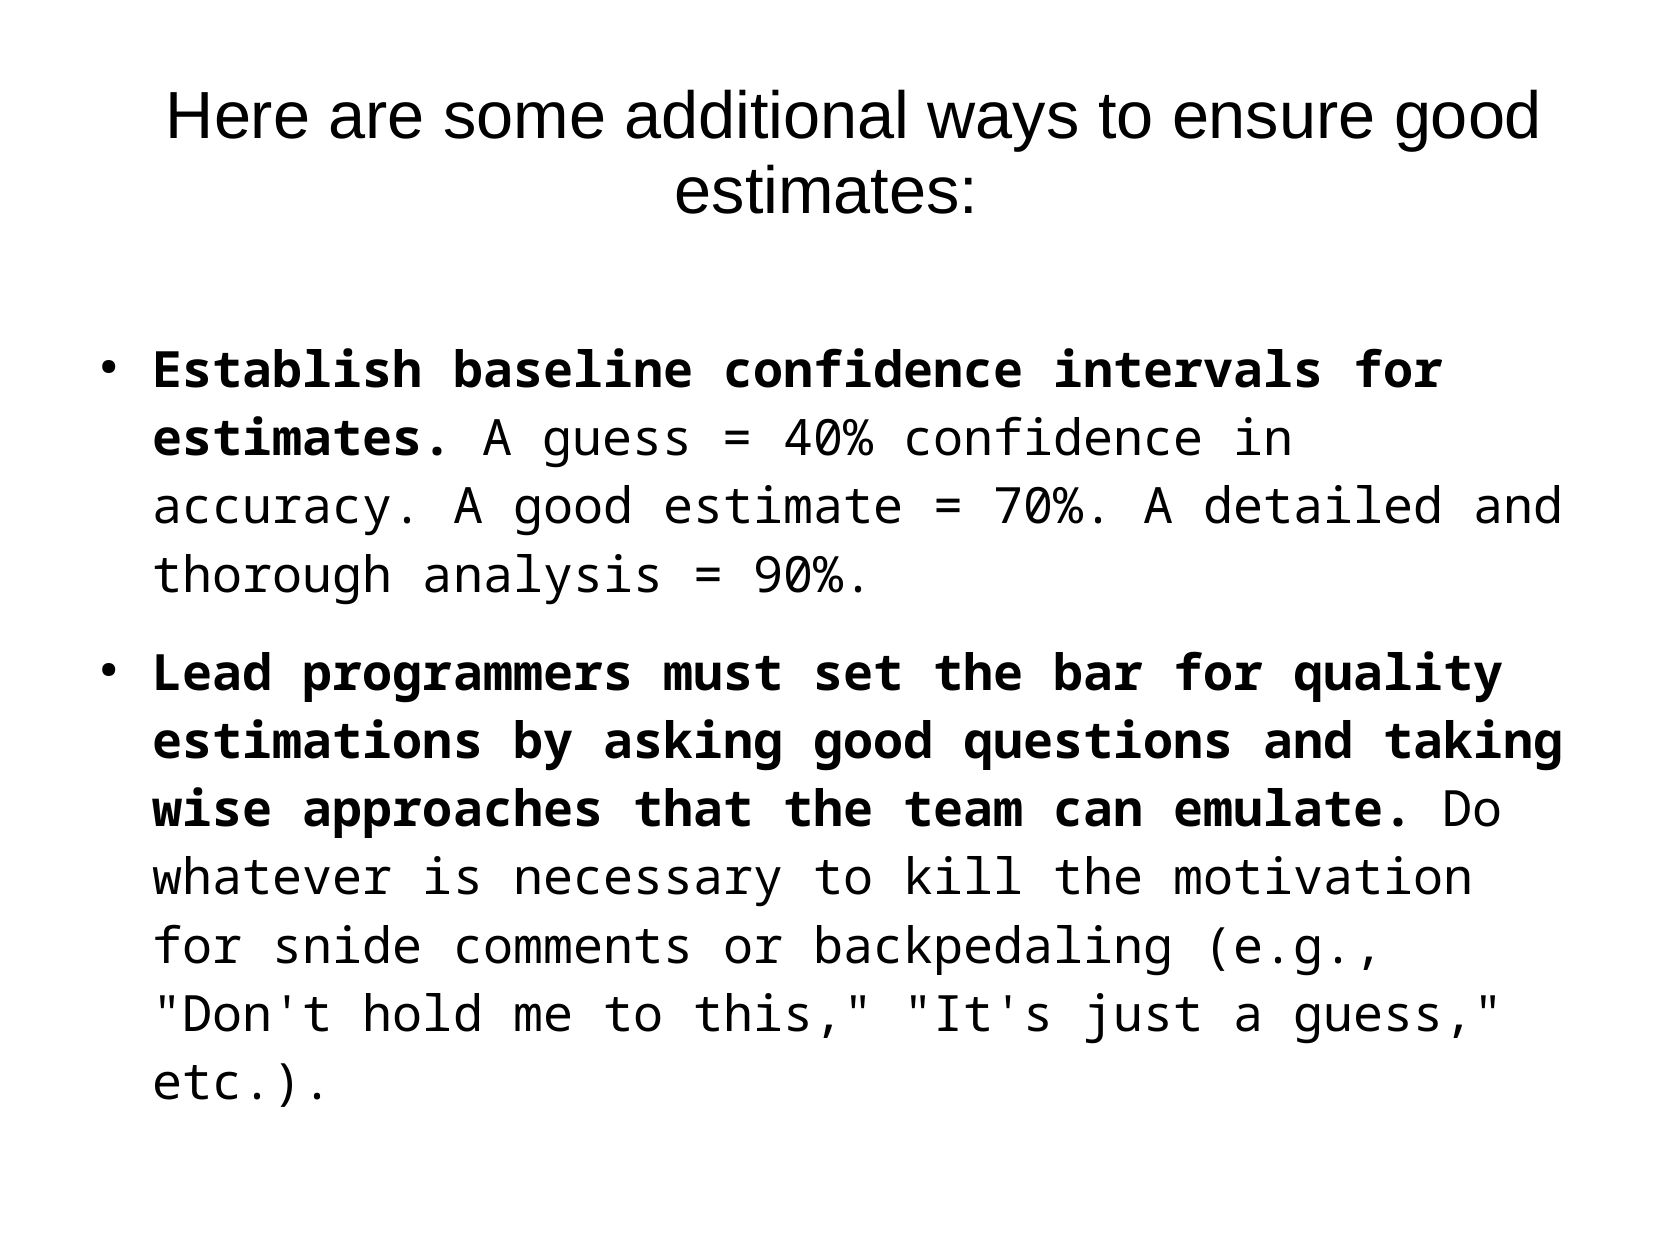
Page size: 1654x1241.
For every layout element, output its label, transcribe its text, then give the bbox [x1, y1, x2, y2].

title Here are some additional ways to ensure good estimates: [82, 49, 1571, 236]
list Establish baseline confidence intervals for estimates. A guess = 40% confidence in accuracy. A good estimate = 70%. A detailed and thorough analysis = 90%. Lead programmers must set the bar for quality estimations by asking good questions and taking wise approaches that the team can emulate. Do whatever is necessary to kill the motivation for snide comments or backpedaling (e.g., "Don't hold me to this," "It's just a guess," etc.). [82, 236, 1571, 1182]
